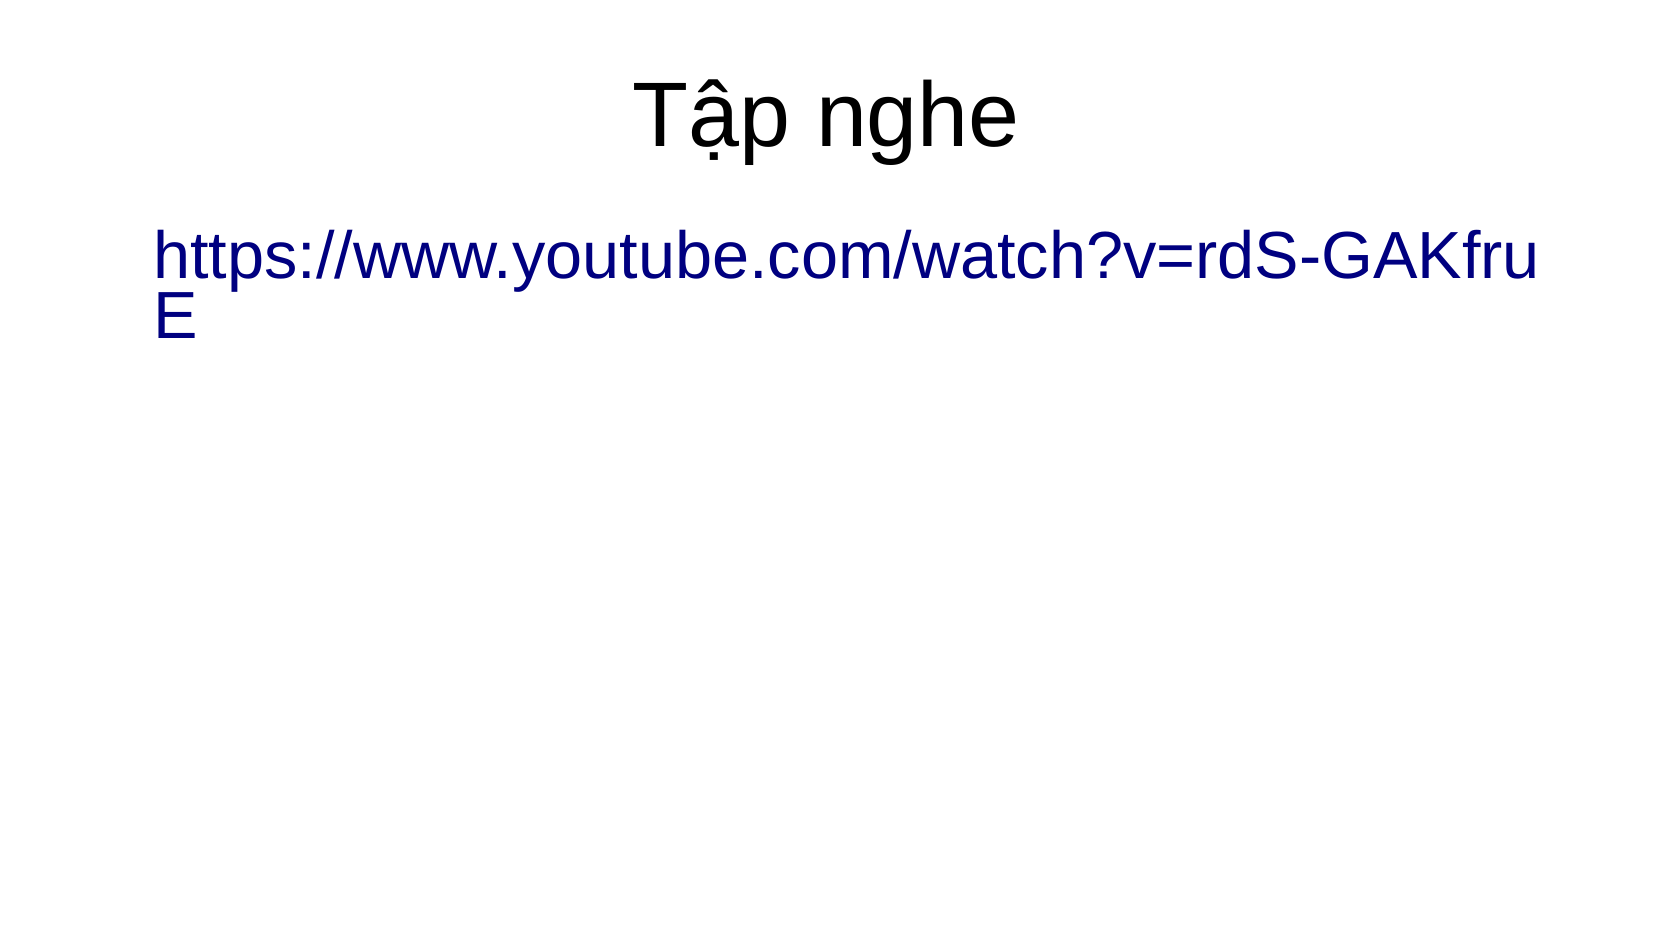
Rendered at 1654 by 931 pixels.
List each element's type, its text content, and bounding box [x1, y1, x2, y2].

list https://www.youtube.com/watch?v=rdS-GAKfruE [82, 217, 1571, 758]
title Tập nghe [82, 37, 1571, 193]
